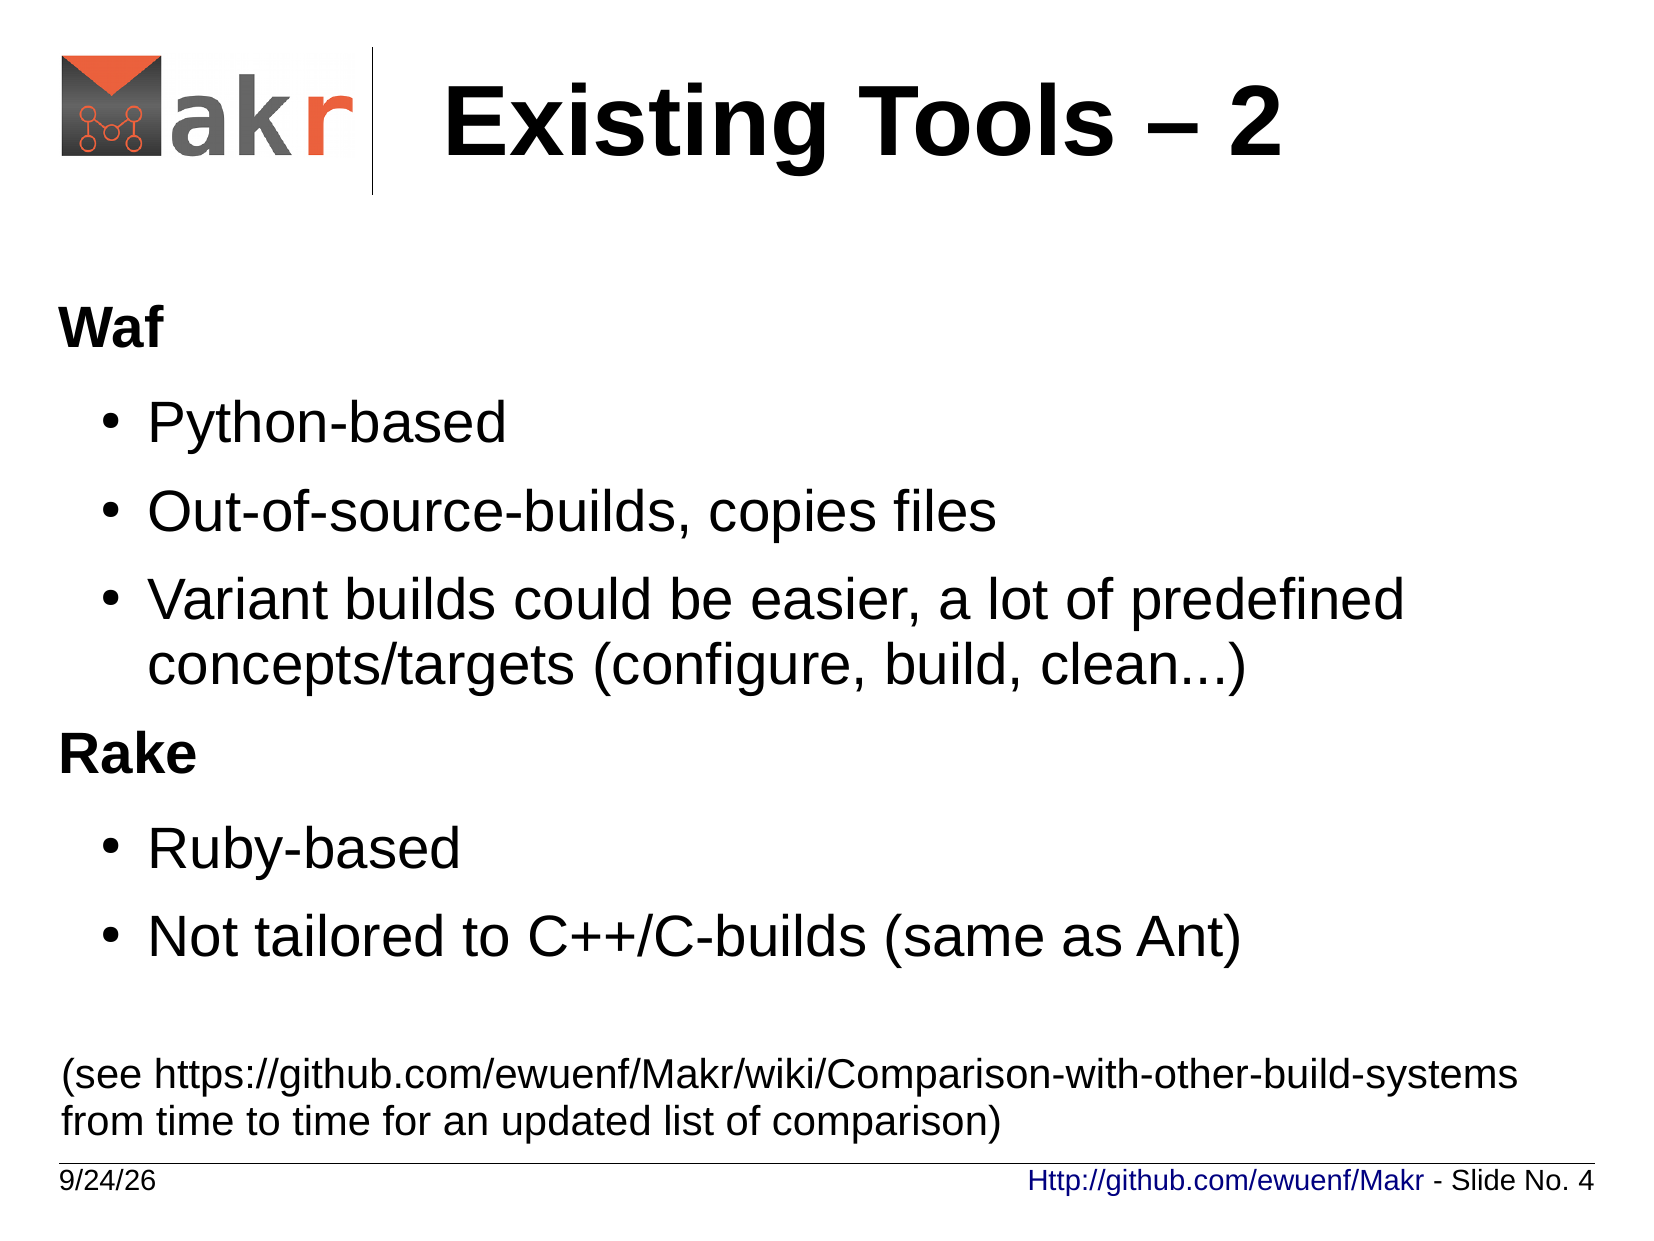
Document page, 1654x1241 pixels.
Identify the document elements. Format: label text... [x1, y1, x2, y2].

text_box (see https://github.com/ewuenf/Makr/wiki/Comparison-with-other-build-systems from time to time for an updated list of comparison) [46, 1043, 1533, 1152]
picture [59, 53, 355, 158]
list Waf Python-based Out-of-source-builds, copies files Variant builds could be easier, a lot of predefined concepts/targets (configure, build, clean...) Rake Ruby-based Not tailored to C++/C-builds (same as Ant) [59, 295, 1595, 1114]
title Existing Tools – 2 [442, 65, 1607, 177]
